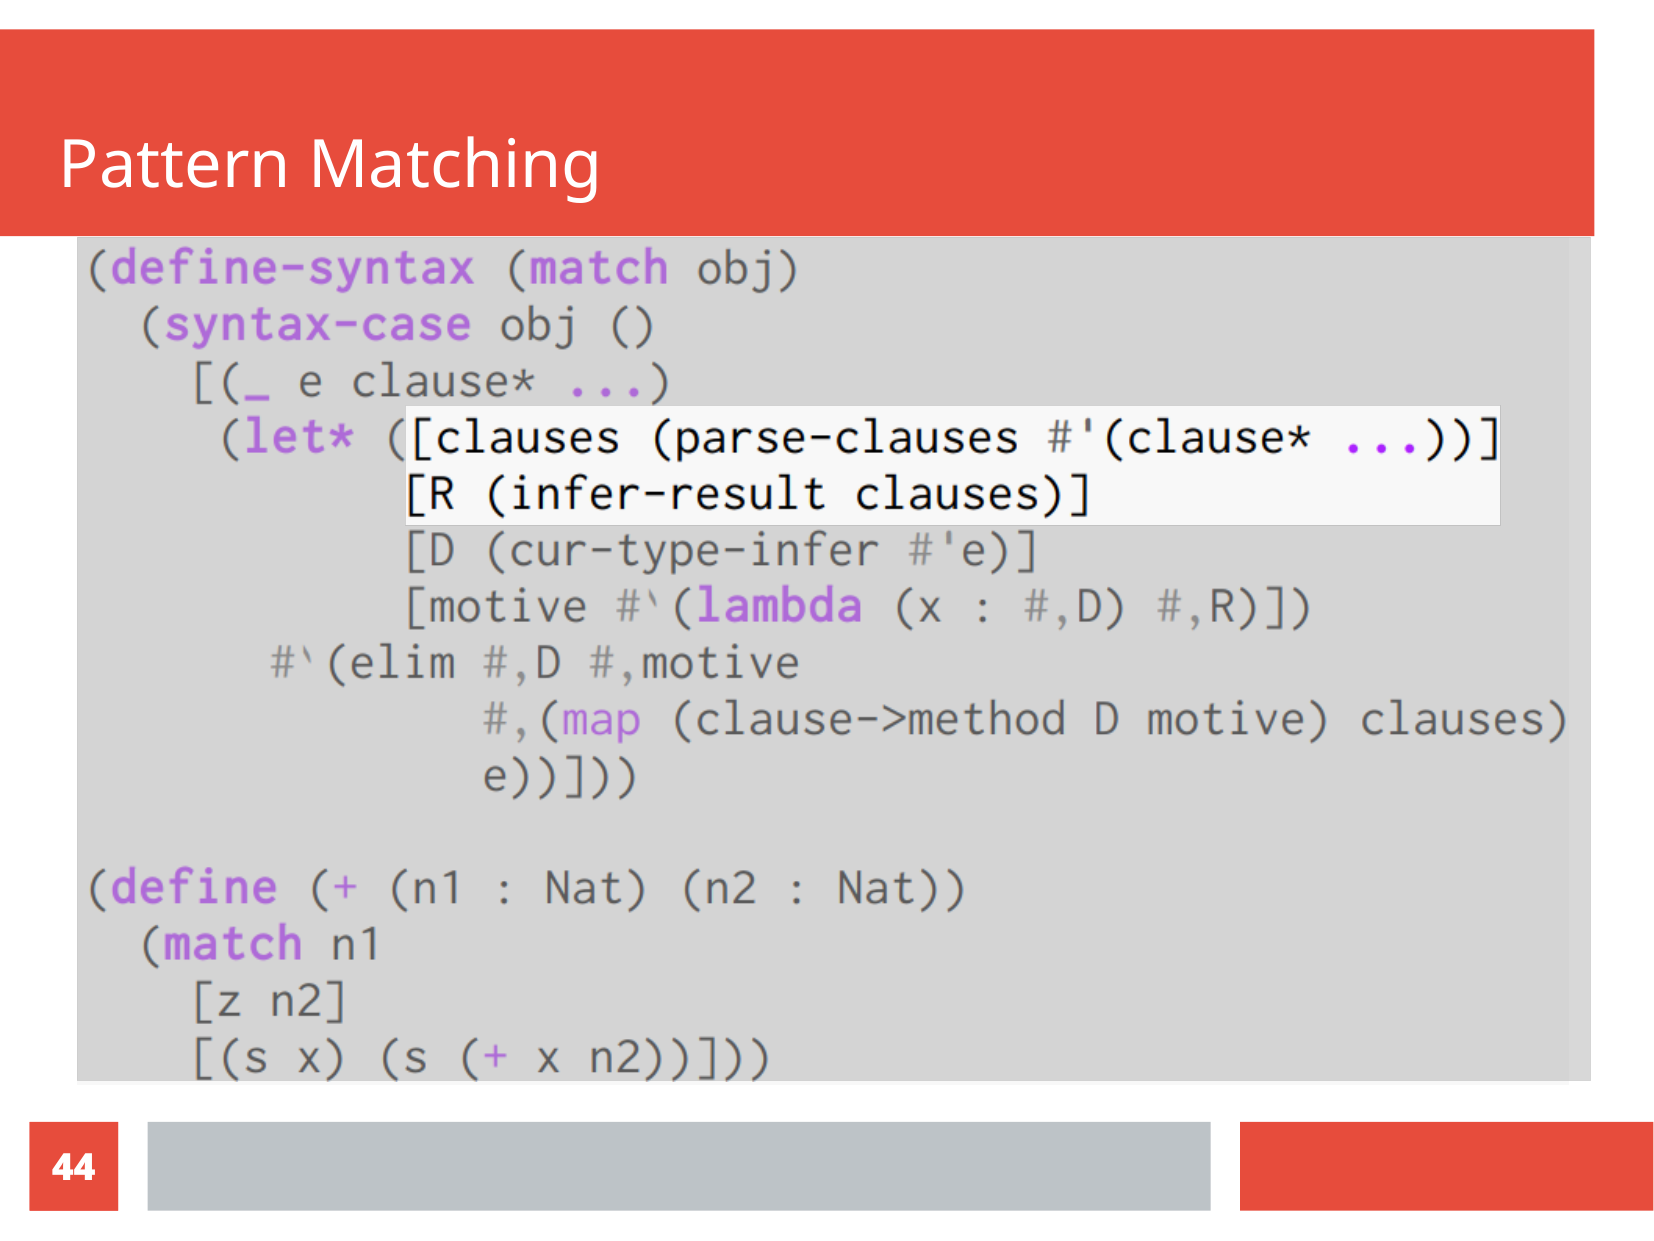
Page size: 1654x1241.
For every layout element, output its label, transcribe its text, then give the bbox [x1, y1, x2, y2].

text_box [77, 237, 1591, 1081]
title Pattern Matching [59, 59, 1595, 207]
picture [77, 1081, 1569, 1085]
picture [406, 406, 1500, 525]
